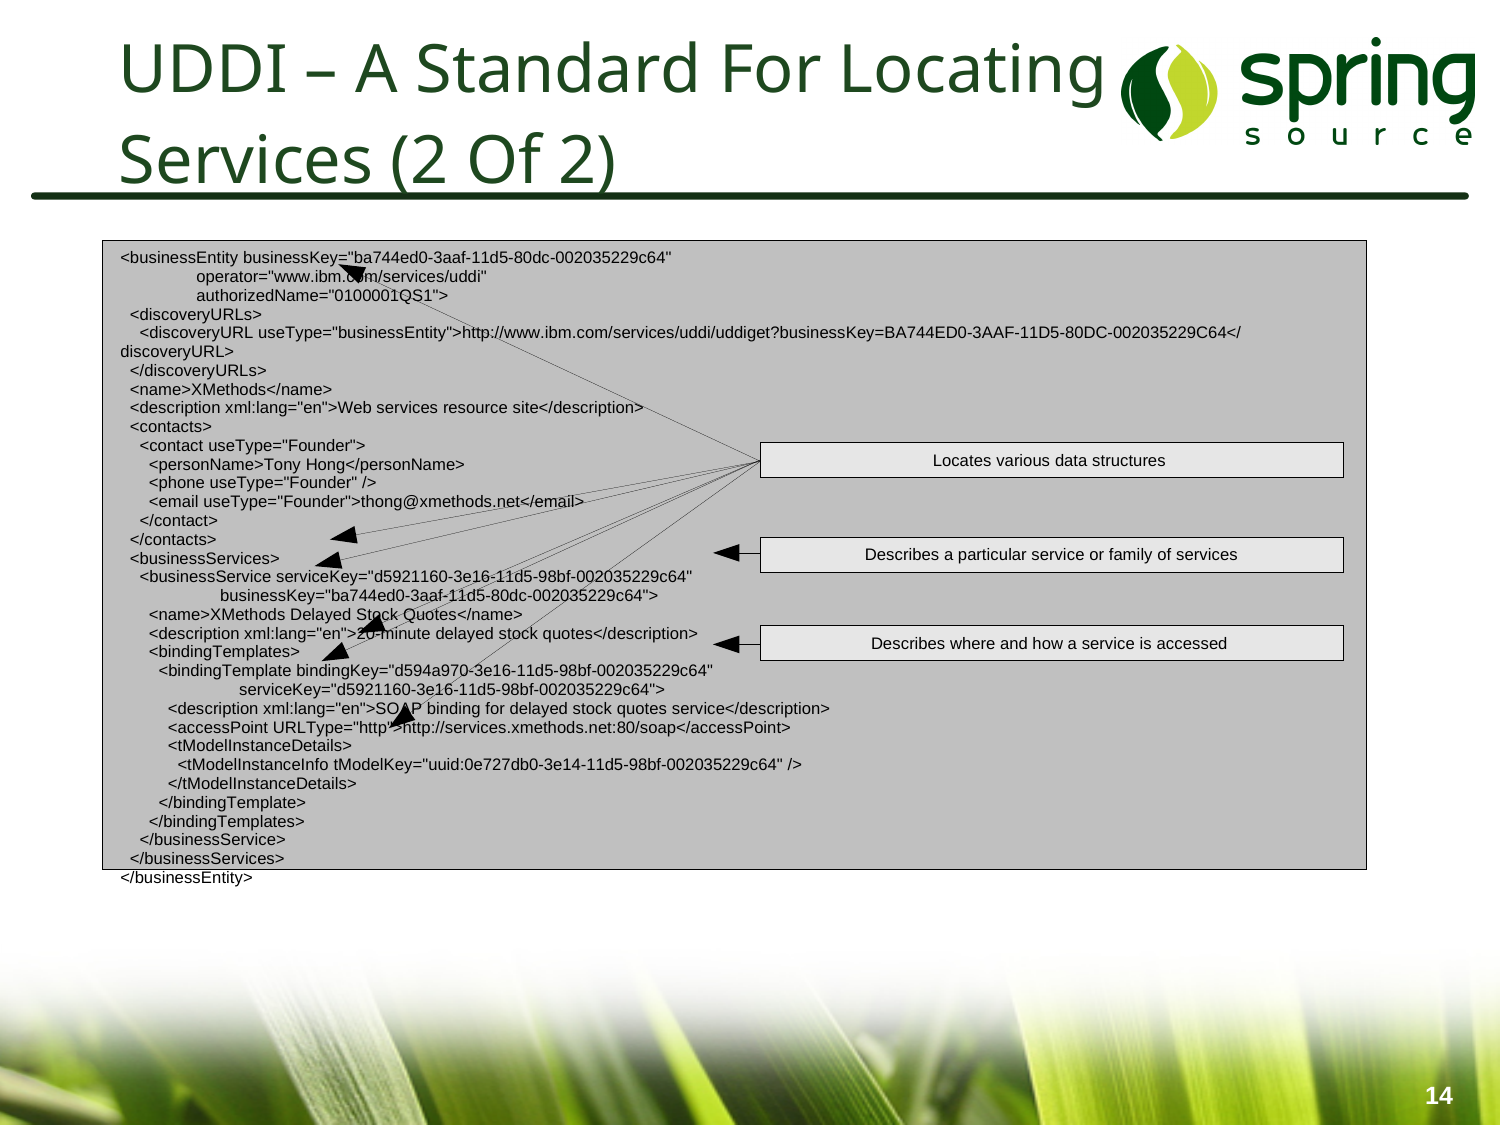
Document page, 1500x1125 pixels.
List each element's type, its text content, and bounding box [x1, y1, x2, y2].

text_box <businessEntity businessKey="ba744ed0-3aaf-11d5-80dc-002035229c64" operator="www.ibm.com/services/uddi" authorizedName="0100001QS1"> <discoveryURLs> <discoveryURL useType="businessEntity">http://www.ibm.com/services/uddi/uddiget?businessKey=BA744ED0-3AAF-11D5-80DC-002035229C64</discoveryURL> </discoveryURLs> <name>XMethods</name> <description xml:lang="en">Web services resource site</description> <contacts> <contact useType="Founder"> <personName>Tony Hong</personName> <phone useType="Founder" /> <email useType="Founder">thong@xmethods.net</email> </contact> </contacts> <businessServices> <businessService serviceKey="d5921160-3e16-11d5-98bf-002035229c64" businessKey="ba744ed0-3aaf-11d5-80dc-002035229c64"> <name>XMethods Delayed Stock Quotes</name> <description xml:lang="en">20-minute delayed stock quotes</description> <bindingTemplates> <bindingTemplate bindingKey="d594a970-3e16-11d5-98bf-002035229c64" serviceKey="d5921160-3e16-11d5-98bf-002035229c64"> <description xml:lang="en">SOAP binding for delayed stock quotes service</description> <accessPoint URLType="http">http://services.xmethods.net:80/soap</accessPoint> <tModelInstanceDetails> <tModelInstanceInfo tModelKey="uuid:0e727db0-3e14-11d5-98bf-002035229c64" /> </tModelInstanceDetails> </bindingTemplate> </bindingTemplates> </businessService> </businessServices> </businessEntity> [105, 241, 1369, 866]
title UDDI – A Standard For Locating Services (2 Of 2) [103, 13, 1137, 191]
text_box Describes a particular service or family of services [760, 537, 1344, 573]
picture [1137, 37, 1475, 145]
text_box [102, 240, 1367, 870]
text_box Describes where and how a service is accessed [760, 625, 1344, 661]
picture [0, 944, 1500, 1125]
text_box Locates various data structures [760, 442, 1344, 478]
